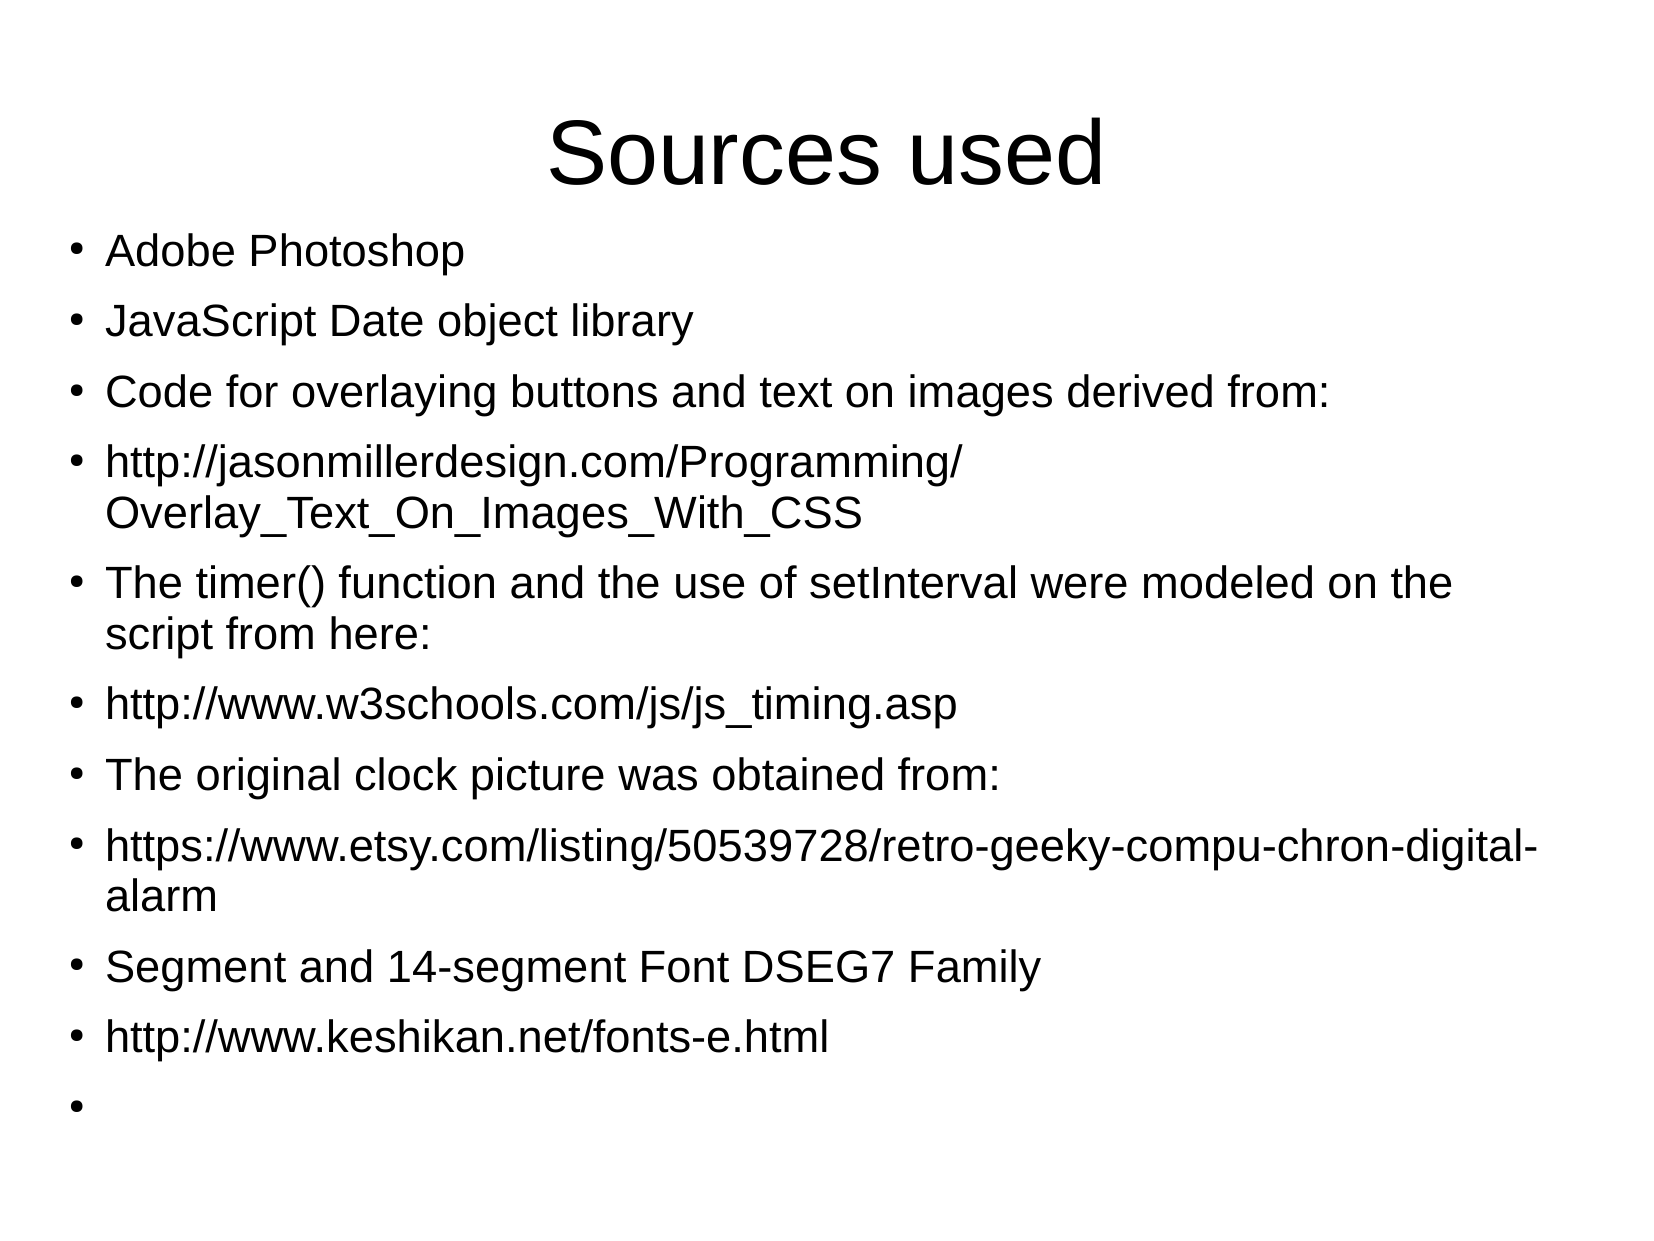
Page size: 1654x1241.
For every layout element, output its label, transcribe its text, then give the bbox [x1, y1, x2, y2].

list Adobe Photoshop JavaScript Date object library Code for overlaying buttons and text on images derived from: http://jasonmillerdesign.com/Programming/Overlay_Text_On_Images_With_CSS The timer() function and the use of setInterval were modeled on the script from here: http://www.w3schools.com/js/js_timing.asp The original clock picture was obtained from: https://www.etsy.com/listing/50539728/retro-geeky-compu-chron-digital-alarm Segment and 14-segment Font DSEG7 Family http://www.keshikan.net/fonts-e.html [56, 225, 1546, 1065]
title Sources used [82, 49, 1571, 257]
